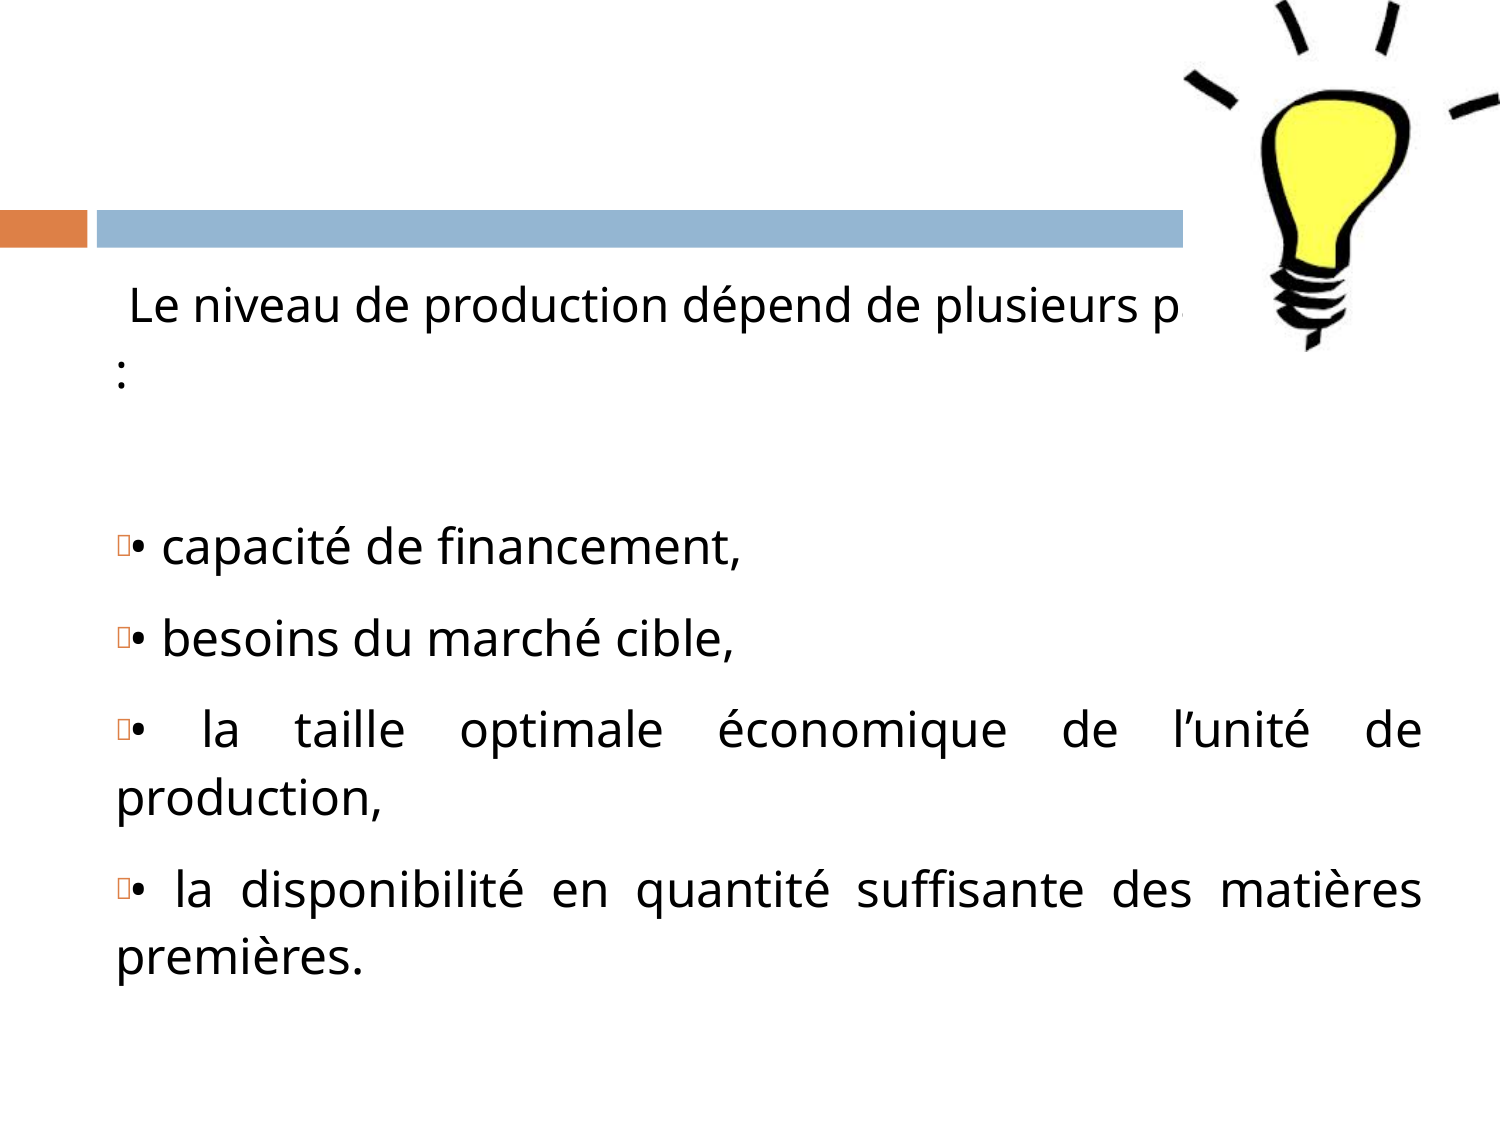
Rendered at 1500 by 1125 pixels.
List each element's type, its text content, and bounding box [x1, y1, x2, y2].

picture [1183, 0, 1500, 352]
list Le niveau de production dépend de plusieurs paramètres : • capacité de financement, • besoins du marché cible, • la taille optimale économique de l’unité de production, • la disponibilité en quantité suffisante des matières premières. [100, 262, 1439, 1001]
